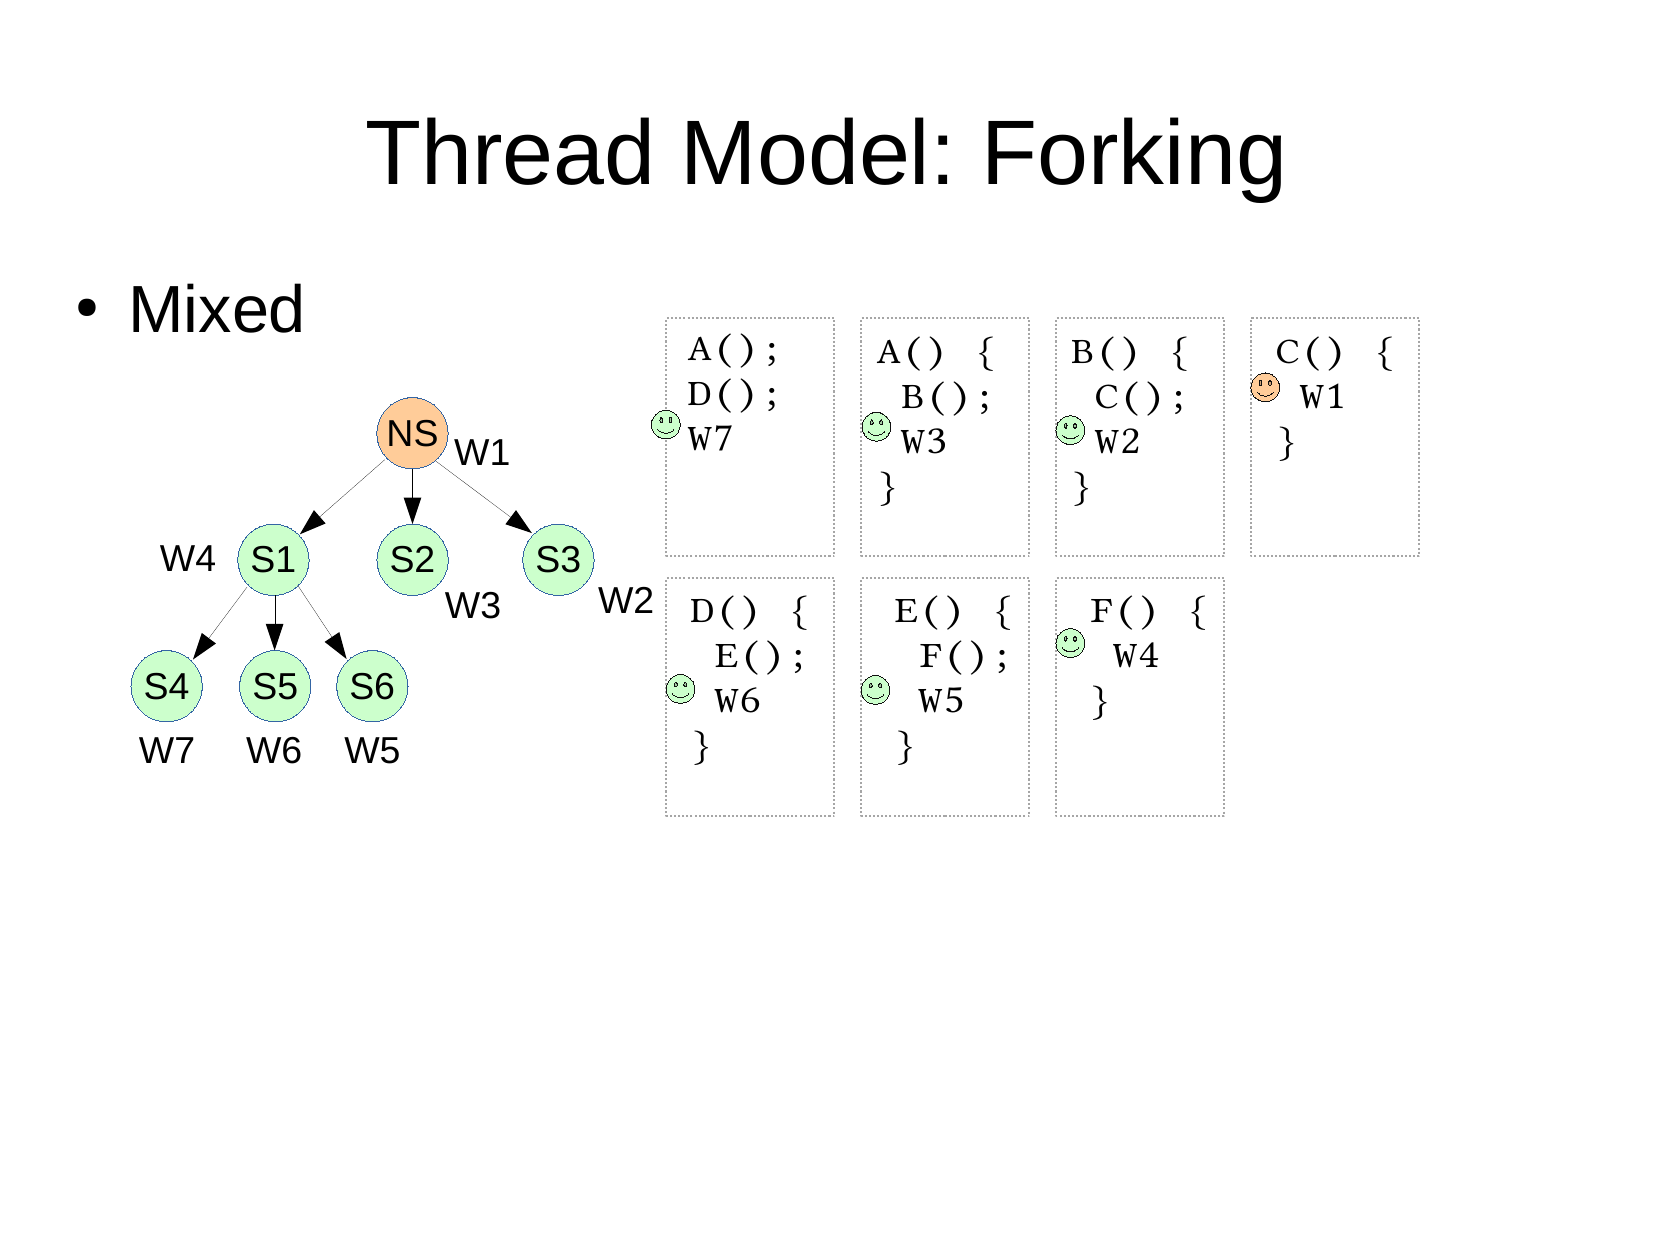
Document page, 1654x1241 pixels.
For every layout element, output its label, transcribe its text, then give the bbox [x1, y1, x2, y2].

text_box S1 [238, 524, 310, 596]
text_box C() { W1 } [1261, 318, 1411, 469]
text_box NS [376, 397, 447, 469]
text_box W7 [124, 721, 217, 779]
text_box F() { W4 } [1074, 578, 1225, 728]
text_box A() { B(); W3 } [862, 318, 1012, 514]
text_box B() { C(); W2 } [1055, 318, 1206, 514]
text_box W1 [439, 424, 532, 481]
text_box S3 [522, 524, 595, 596]
text_box [1250, 372, 1280, 402]
text_box E() { F(); W5 } [879, 578, 1030, 773]
text_box [1055, 415, 1085, 445]
text_box [666, 674, 695, 704]
text_box S6 [336, 650, 409, 721]
text_box S2 [376, 524, 449, 596]
text_box A(); D(); W7 [673, 315, 799, 466]
text_box S4 [130, 650, 203, 721]
text_box [1055, 628, 1085, 658]
title Thread Model: Forking [82, 49, 1571, 257]
text_box W2 [583, 572, 677, 630]
text_box W6 [231, 721, 324, 779]
text_box W3 [430, 576, 523, 634]
text_box [861, 675, 890, 705]
text_box W5 [329, 721, 423, 779]
text_box D() { E(); W6 } [675, 578, 826, 773]
text_box S5 [239, 650, 311, 721]
text_box [651, 410, 681, 439]
list Mixed [57, 271, 1546, 992]
text_box [862, 412, 891, 442]
text_box W4 [145, 530, 238, 588]
